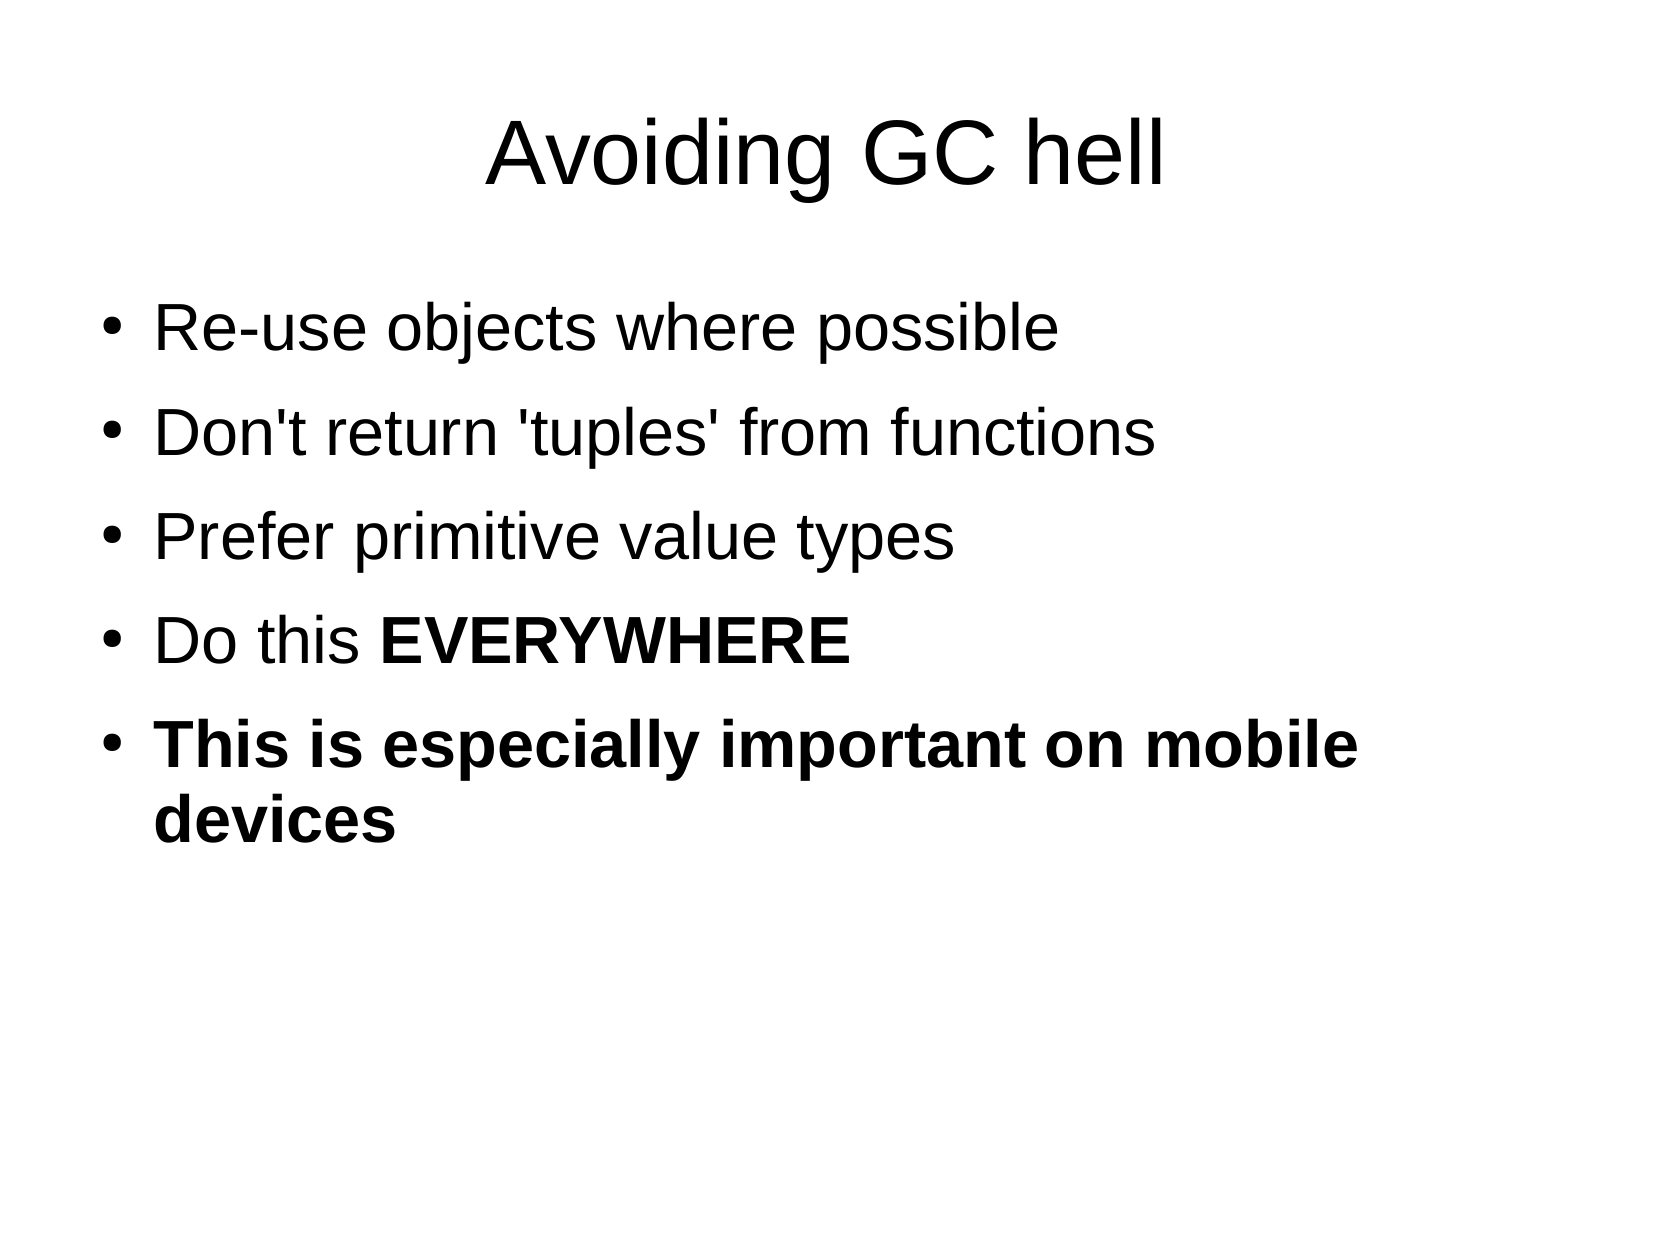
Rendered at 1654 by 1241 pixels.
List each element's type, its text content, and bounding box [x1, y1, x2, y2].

title Avoiding GC hell [82, 49, 1571, 257]
list Re-use objects where possible Don't return 'tuples' from functions Prefer primitive value types Do this EVERYWHERE This is especially important on mobile devices [82, 290, 1538, 1010]
